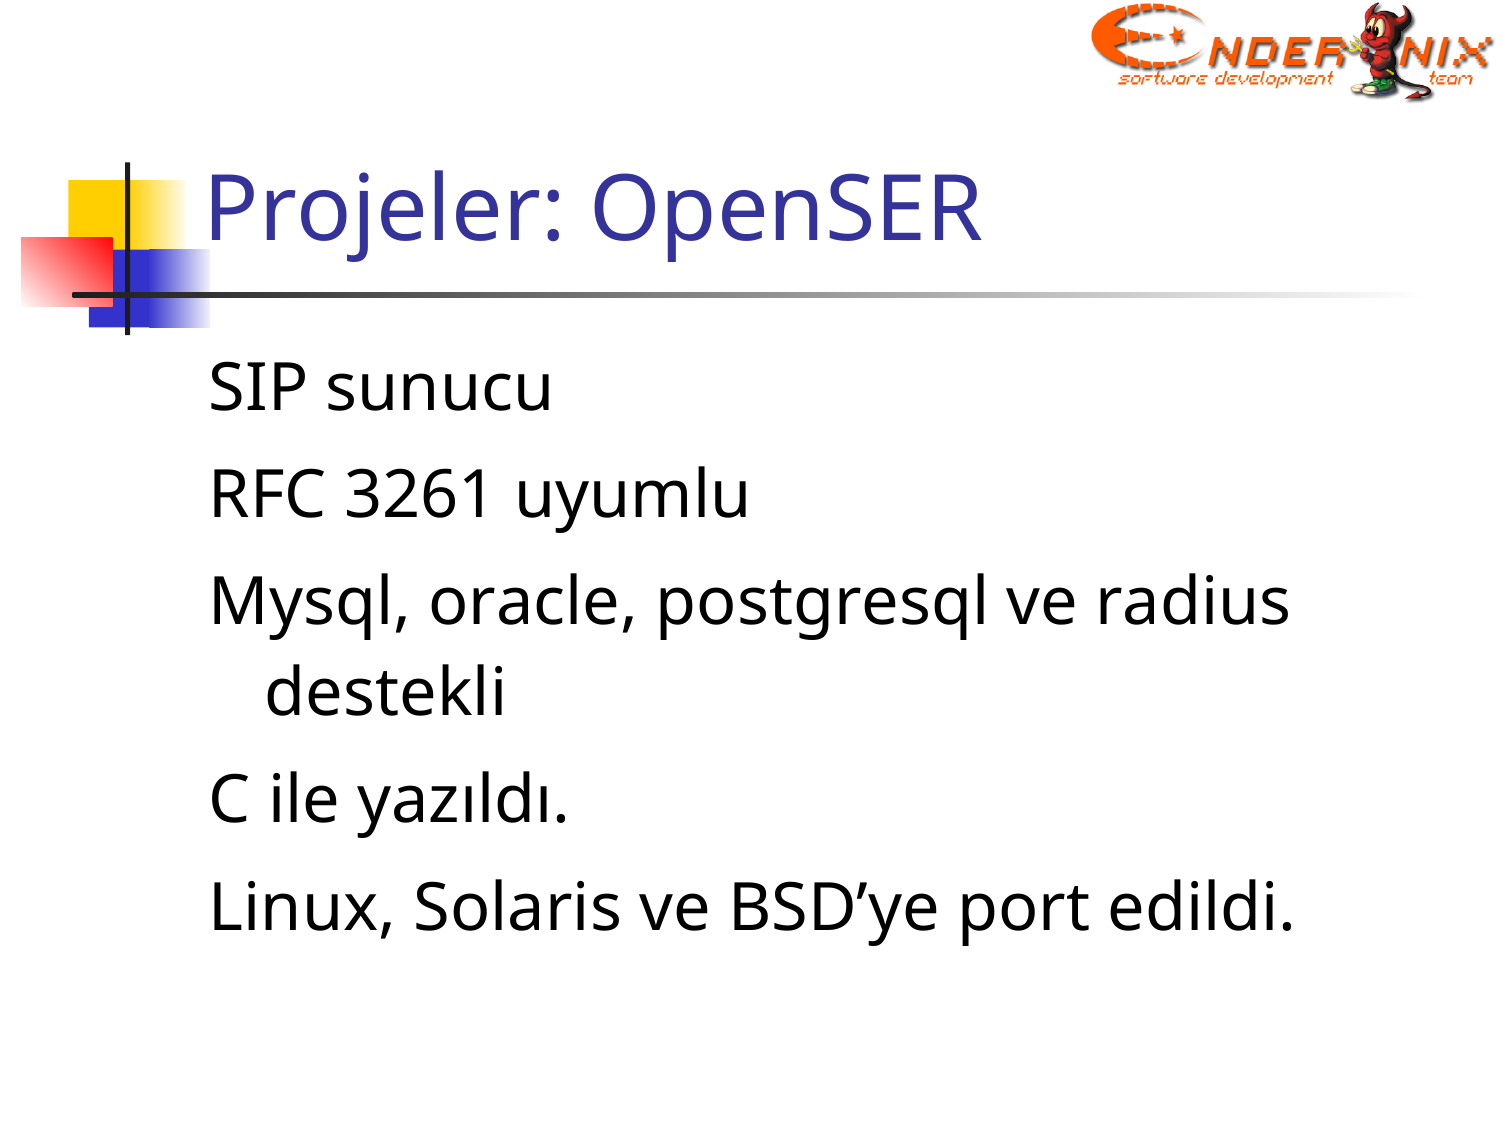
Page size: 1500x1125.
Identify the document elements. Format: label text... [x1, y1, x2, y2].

list SIP sunucu RFC 3261 uyumlu Mysql, oracle, postgresql ve radius destekli C ile yazıldı. Linux, Solaris ve BSD’ye port edildi. [193, 331, 1469, 1007]
picture [1069, 0, 1500, 105]
title Projeler: OpenSER [188, 35, 1468, 276]
